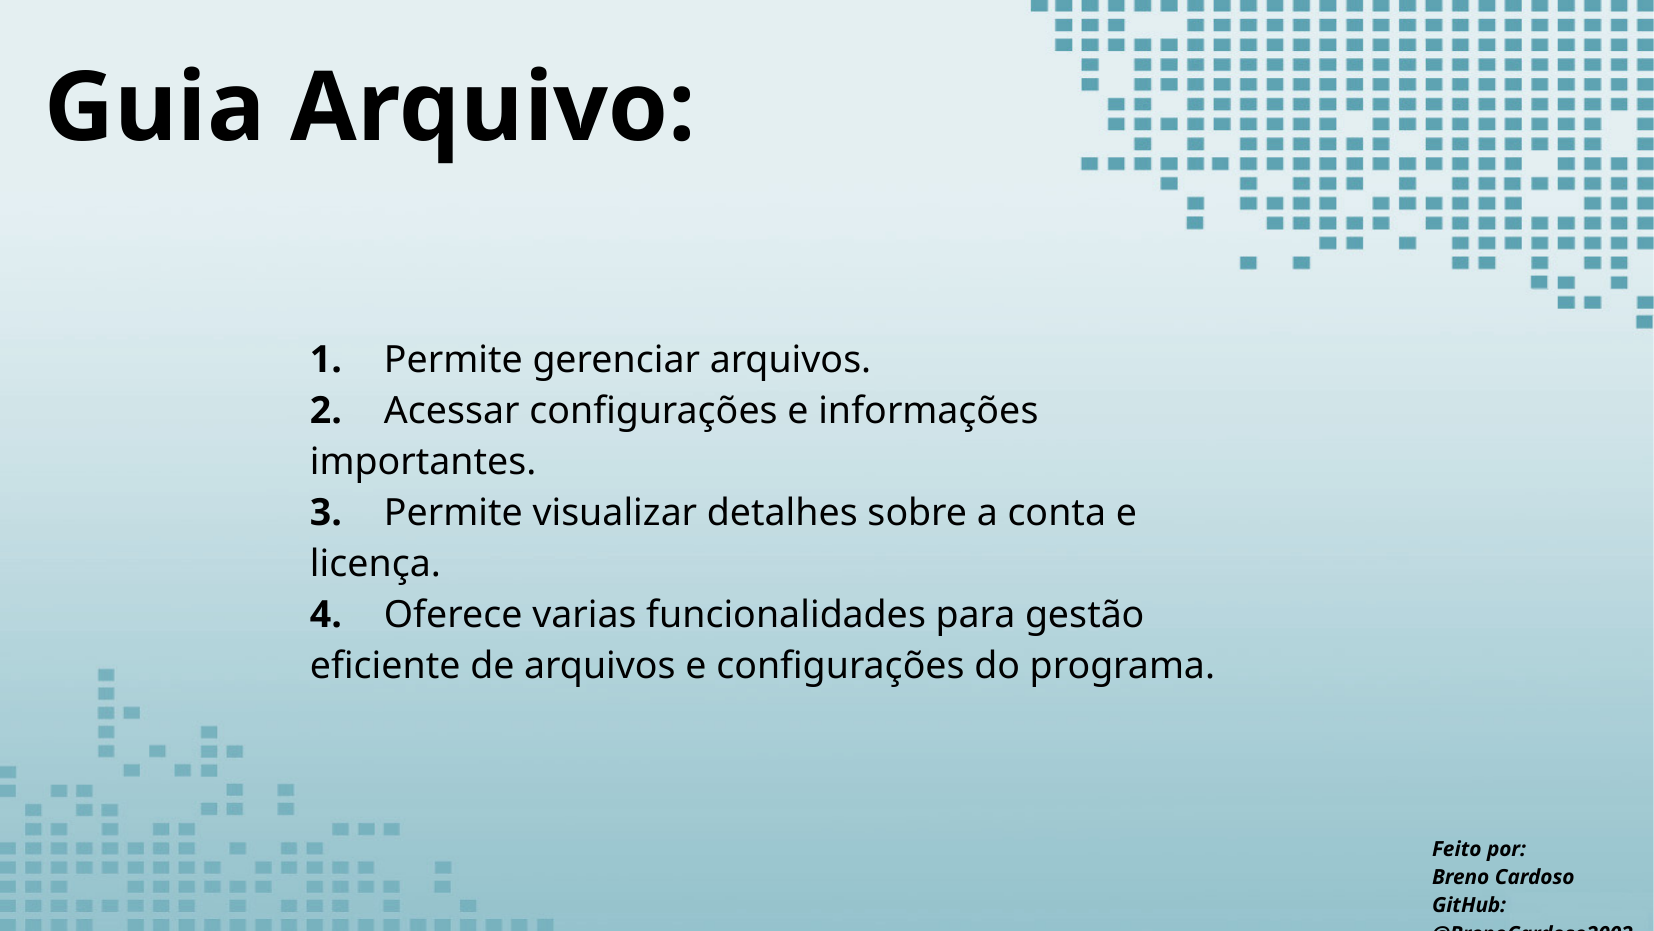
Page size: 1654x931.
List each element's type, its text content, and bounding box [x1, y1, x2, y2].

picture [0, 0, 1654, 931]
text_box 1. Permite gerenciar arquivos. 2. Acessar configurações e informações importantes. 3. Permite visualizar detalhes sobre a conta e licença. 4. Oferece varias funcionalidades para gestão eficiente de arquivos e configurações do programa. [295, 324, 1241, 709]
text_box Feito por: Breno Cardoso GitHub: @BrenoCardoso2002 [1417, 826, 1654, 931]
text_box Guia Arquivo: [29, 29, 916, 178]
